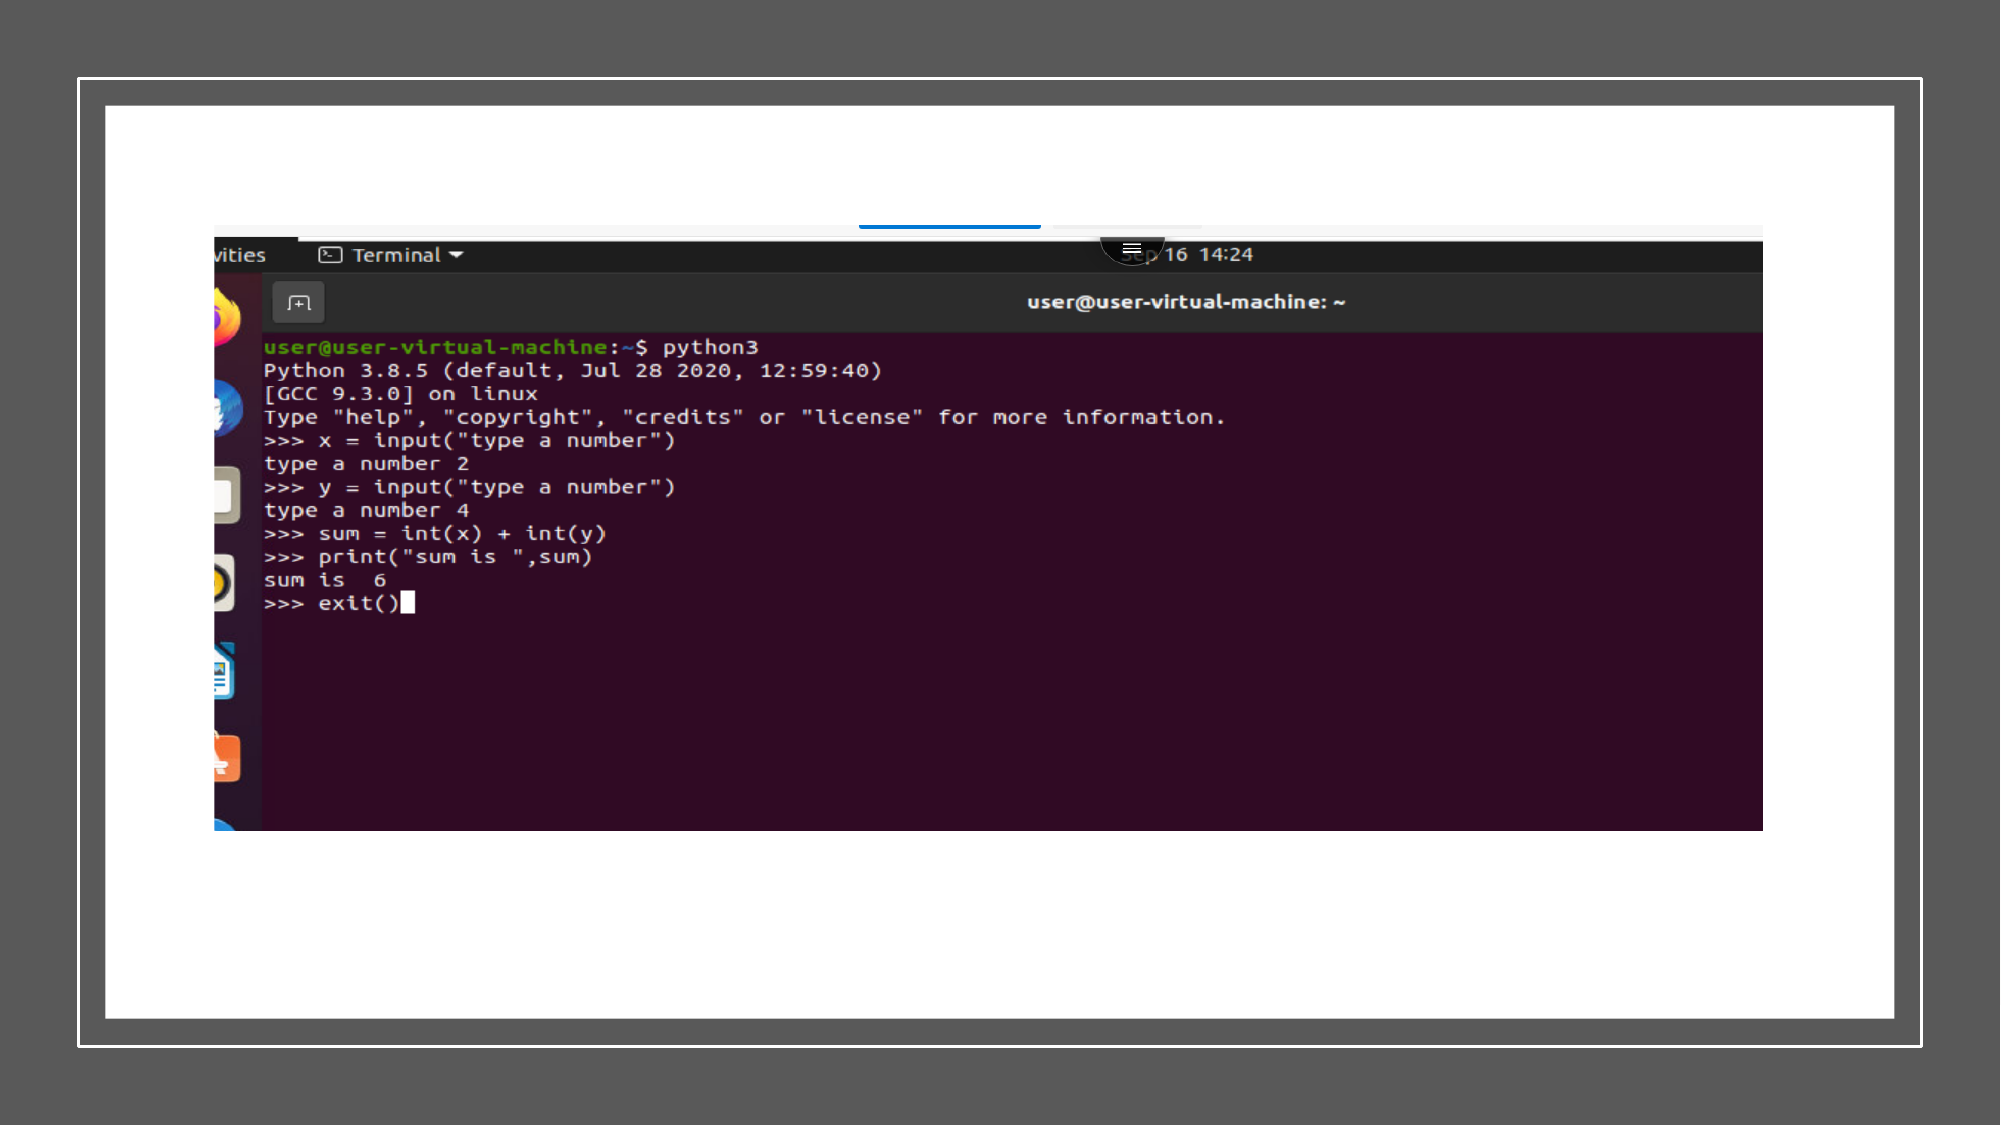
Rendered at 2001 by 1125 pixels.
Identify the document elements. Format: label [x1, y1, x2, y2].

text_box [0, 0, 2000, 1125]
picture [214, 225, 1763, 831]
